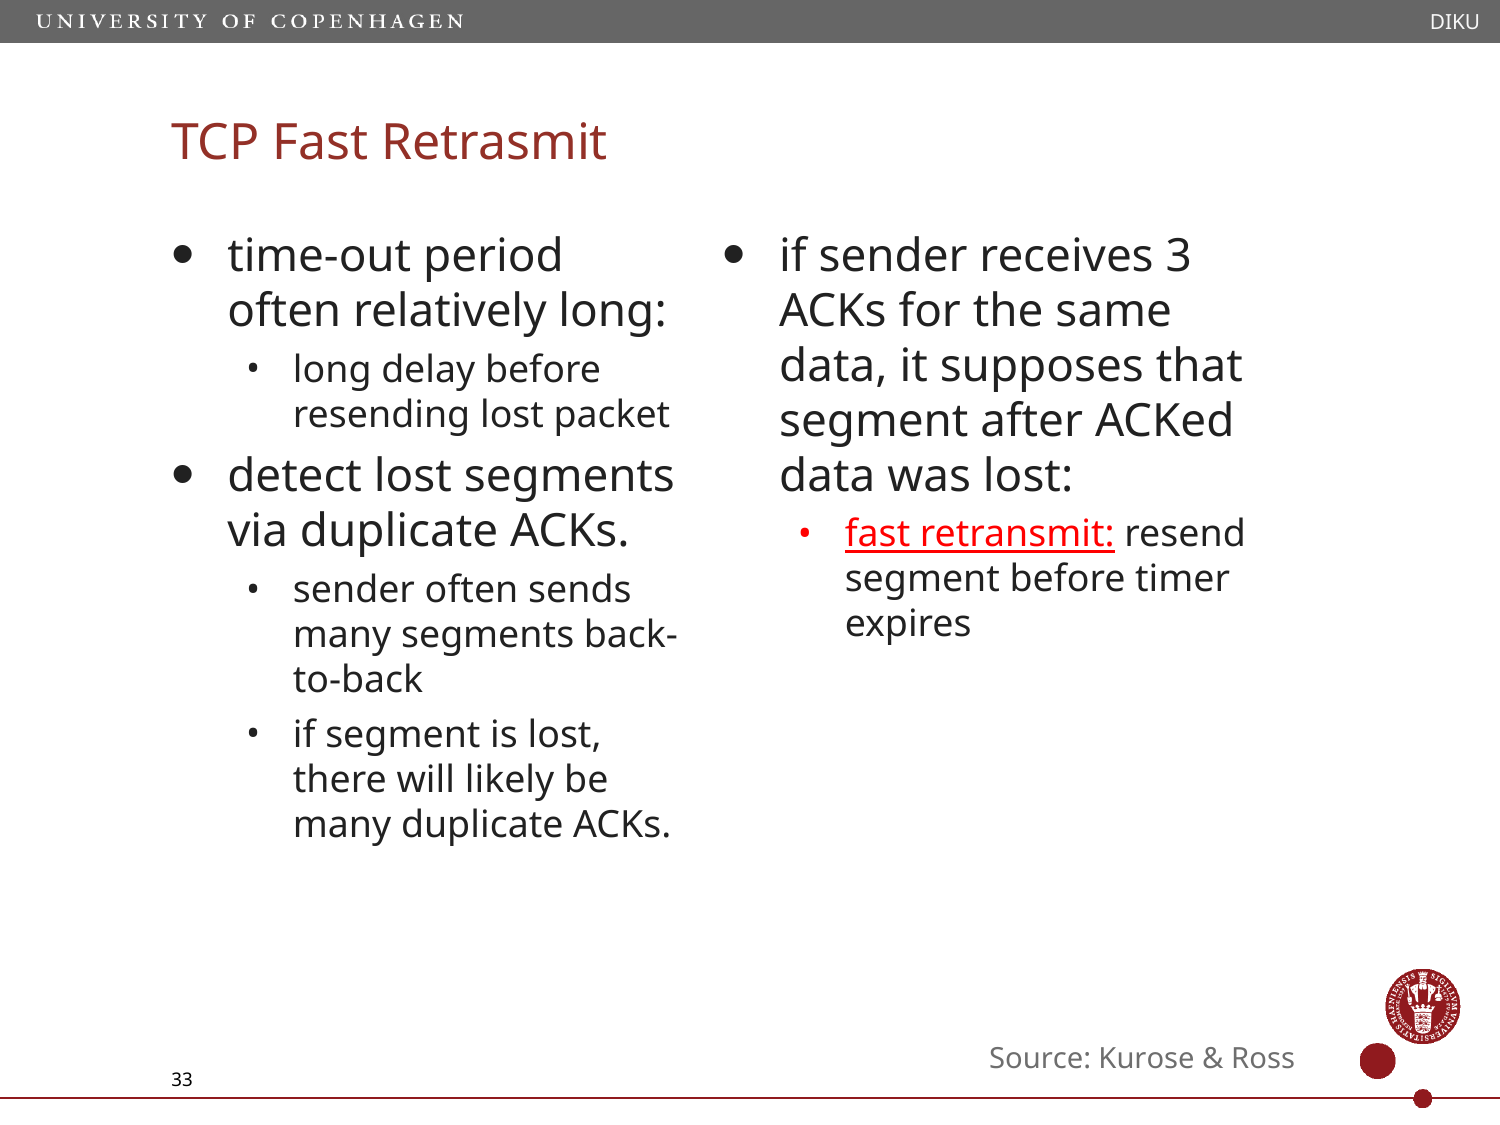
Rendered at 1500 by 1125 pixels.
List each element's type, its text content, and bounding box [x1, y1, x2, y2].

text_box DIKU [469, 0, 1495, 43]
text_box Source: Kurose & Ross [974, 1031, 1341, 1083]
title TCP Fast Retrasmit [171, 75, 1329, 171]
text_box <number> [171, 1067, 522, 1092]
list if sender receives 3 ACKs for the same data, it supposes that segment after ACKed data was lost: fast retransmit: resend segment before timer expires [722, 225, 1251, 961]
picture [0, 910, 1500, 1122]
list time-out period often relatively long: long delay before resending lost packet detect lost segments via duplicate ACKs. sender often sends many segments back-to-back if segment is lost, there will likely be many duplicate ACKs. [171, 225, 698, 961]
